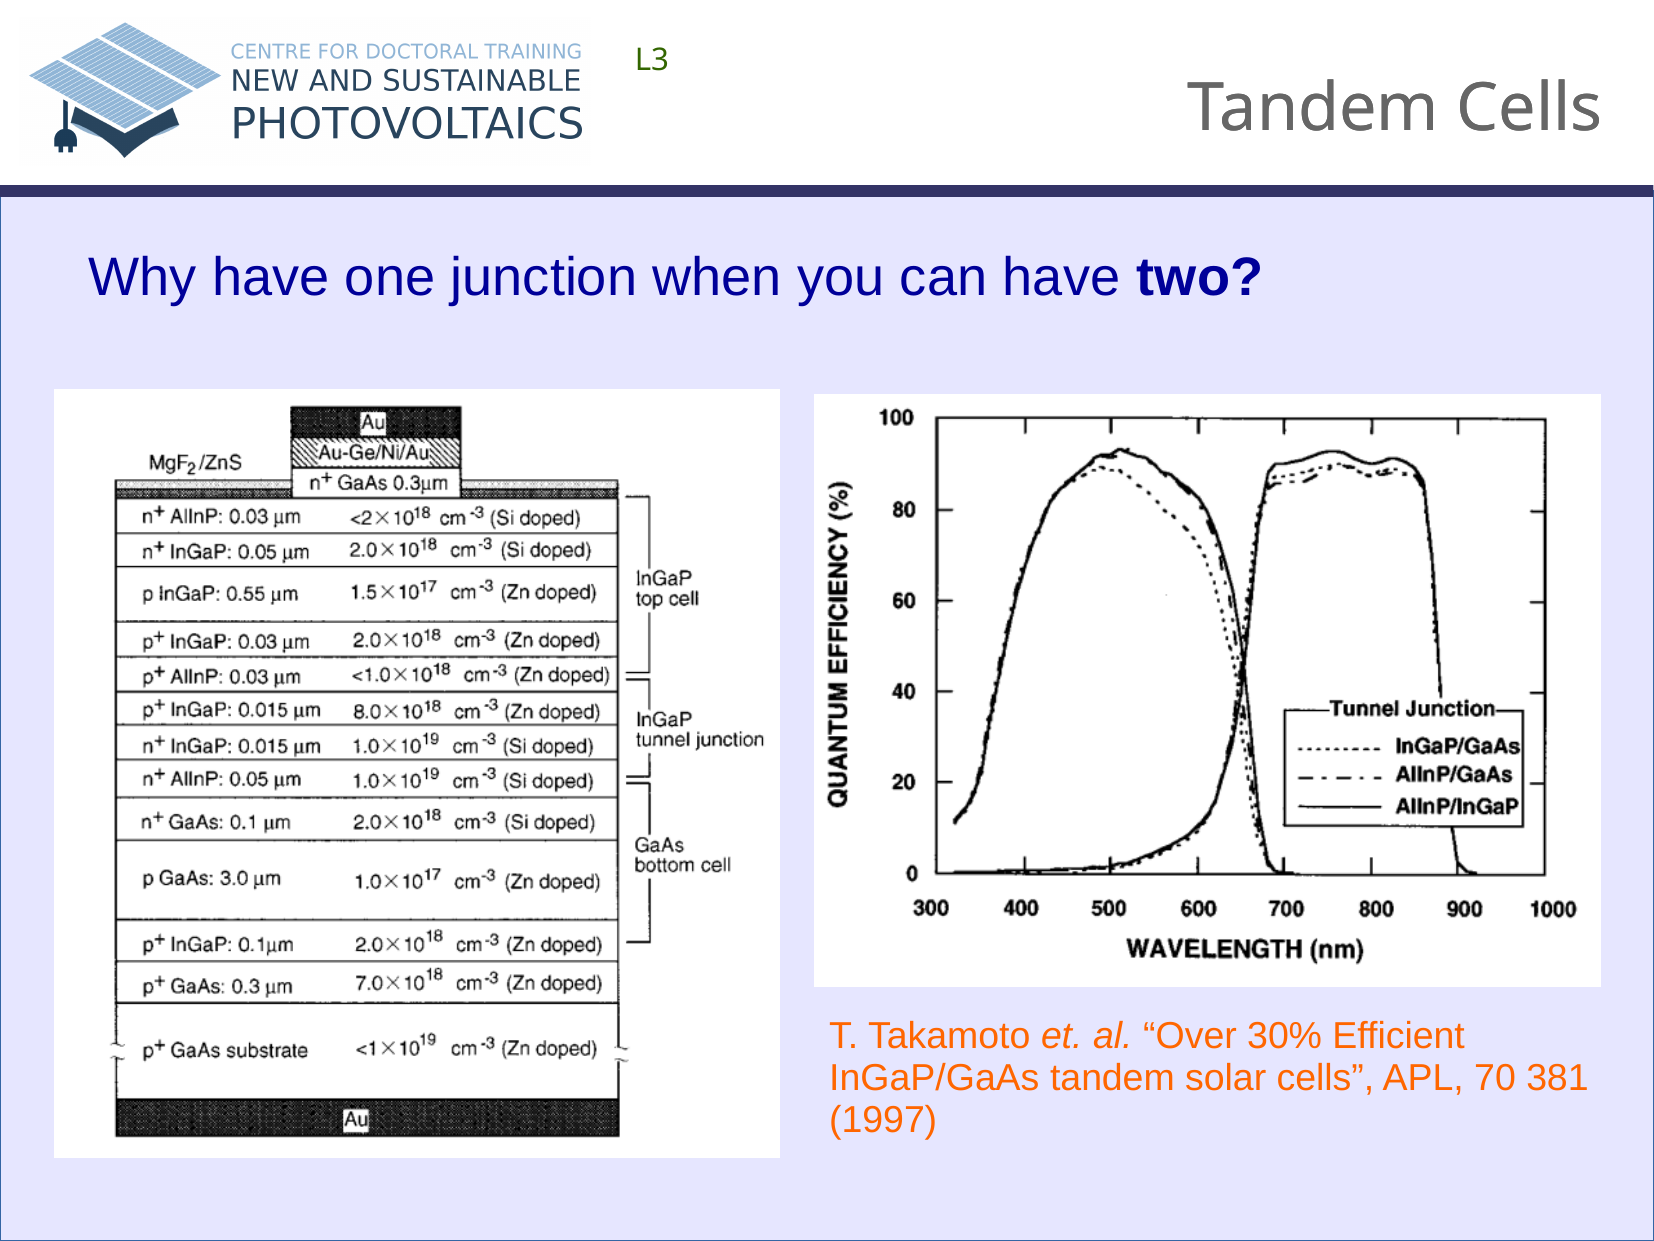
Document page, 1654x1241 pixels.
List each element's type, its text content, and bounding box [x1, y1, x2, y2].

picture [814, 394, 1601, 987]
picture [54, 389, 780, 1158]
text_box [0, 197, 1654, 1241]
picture [19, 17, 591, 166]
text_box Why have one junction when you can have two? [70, 236, 1282, 318]
text_box Tandem Cells [767, 51, 1619, 142]
text_box T. Takamoto et. al. “Over 30% Efficient InGaP/GaAs tandem solar cells”, APL, 70 381 (1997) [811, 1003, 1630, 1151]
text_box L3 [620, 29, 880, 80]
